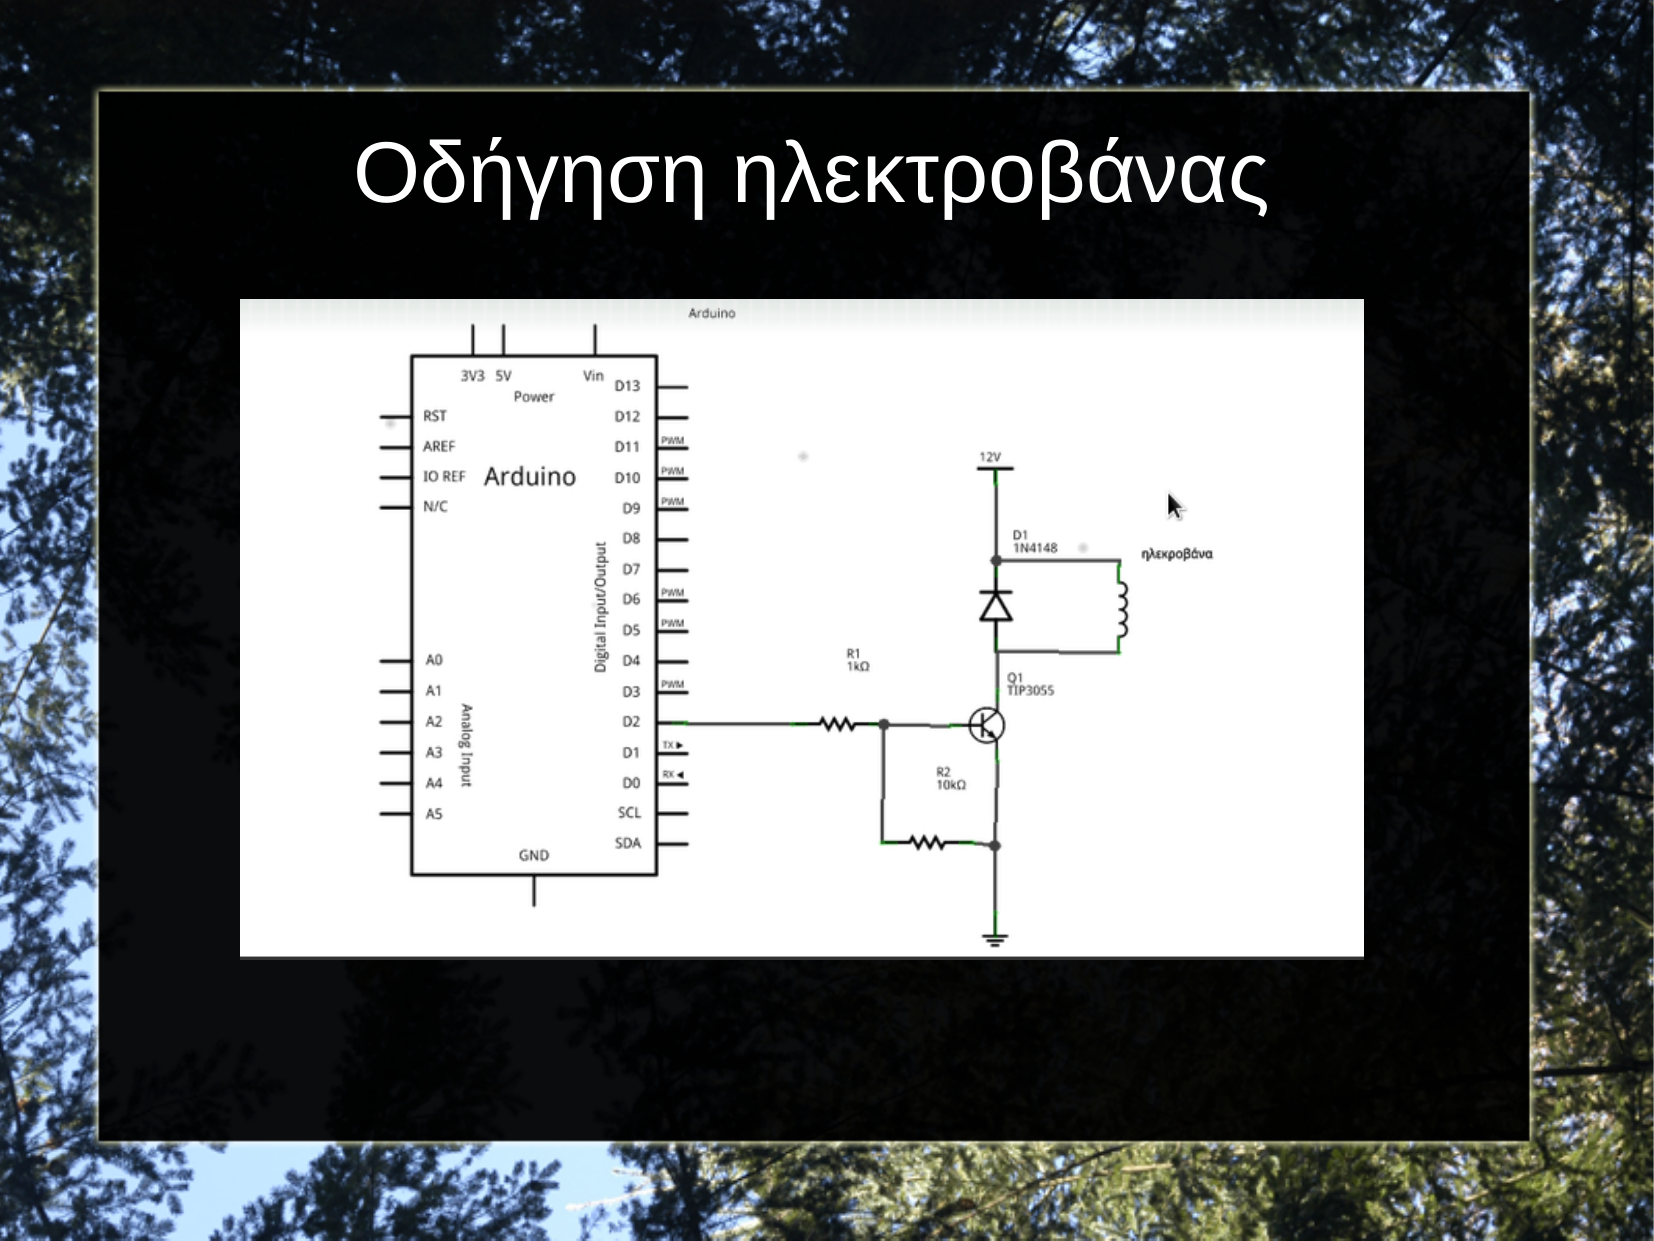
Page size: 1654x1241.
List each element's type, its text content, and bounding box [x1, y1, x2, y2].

picture [0, 0, 1654, 1241]
title Οδήγηση ηλεκτροβάνας [88, 88, 1536, 257]
list [88, 290, 1536, 1010]
